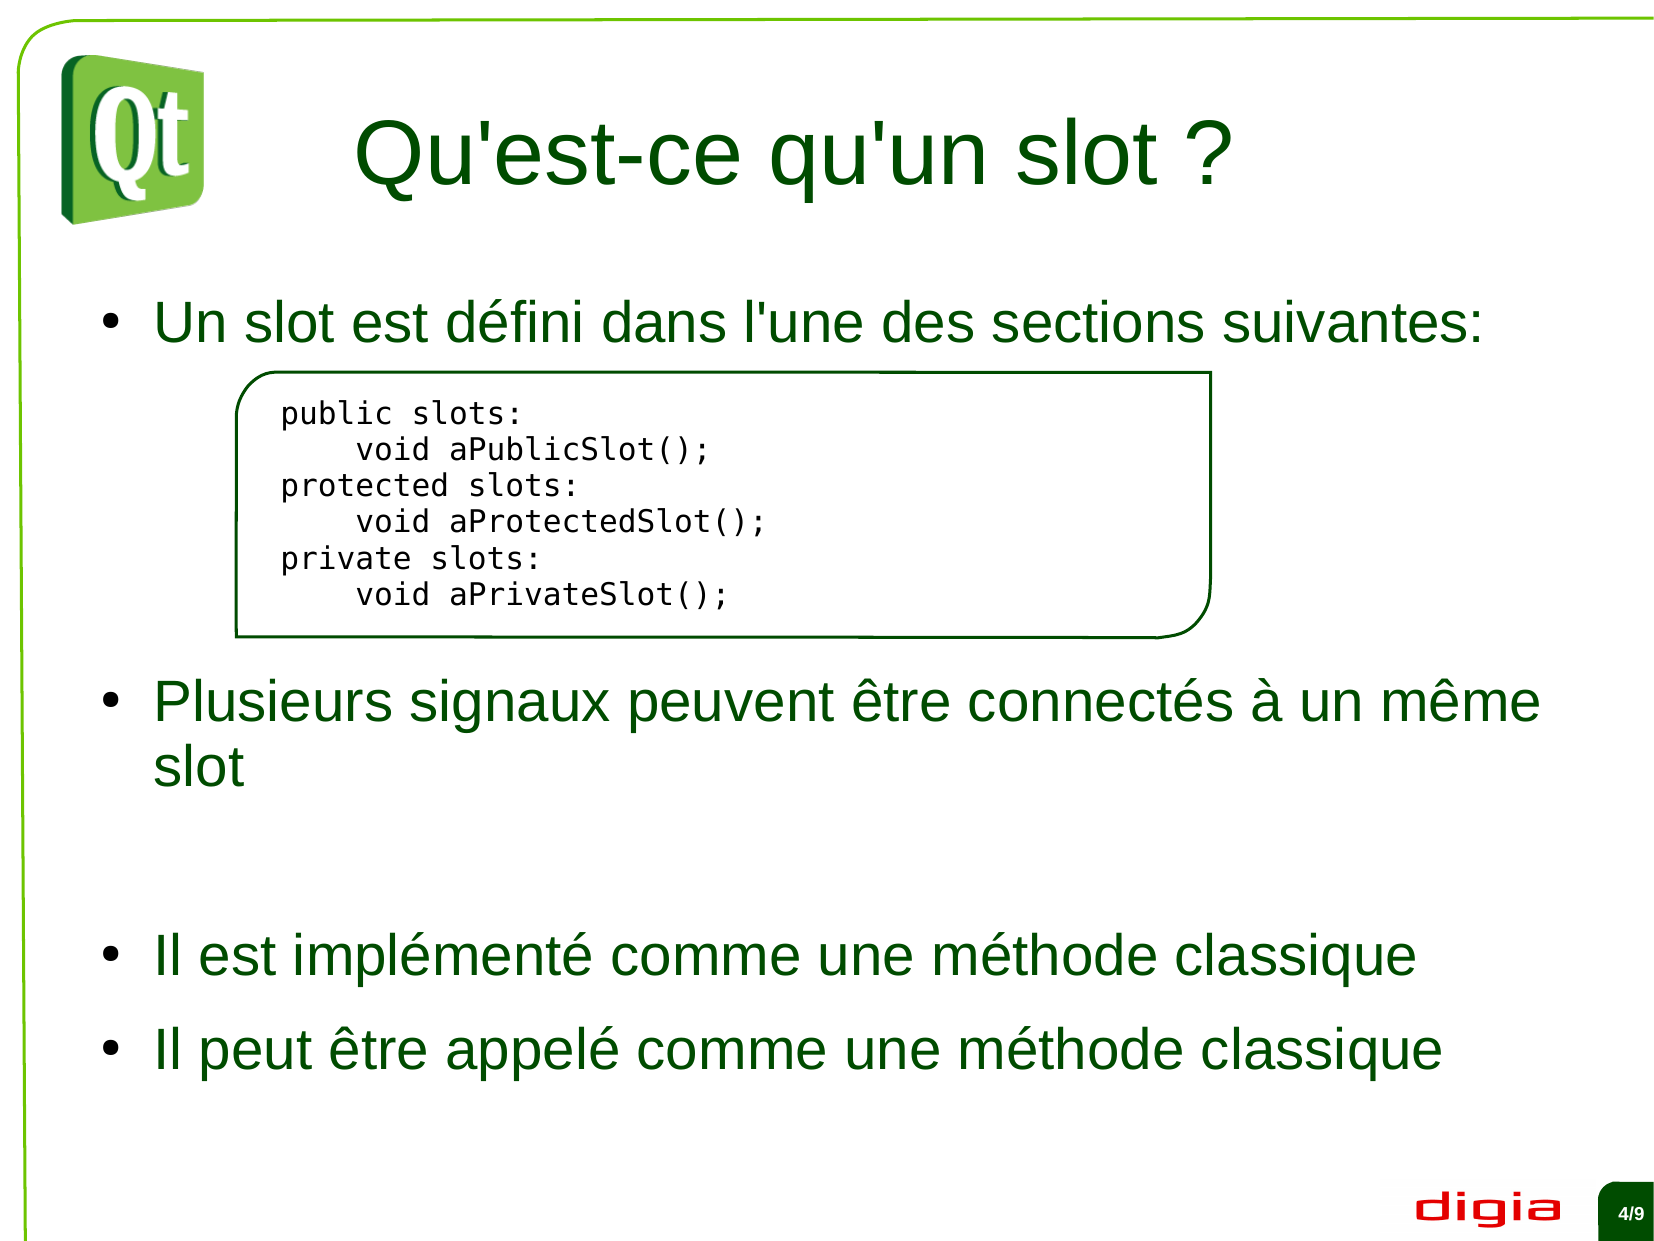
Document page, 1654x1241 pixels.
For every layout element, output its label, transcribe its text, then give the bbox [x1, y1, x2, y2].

picture [1380, 1179, 1596, 1241]
title Qu'est-ce qu'un slot ? [257, 49, 1333, 257]
list Un slot est défini dans l'une des sections suivantes: Plusieurs signaux peuvent être connectés à un même slot Il est implémenté comme une méthode classique Il peut être appelé comme une méthode classique [82, 290, 1571, 1094]
text_box public slots: void aPublicSlot(); protected slots: void aProtectedSlot(); private slots: void aPrivateSlot(); [265, 387, 783, 621]
picture [61, 55, 204, 225]
